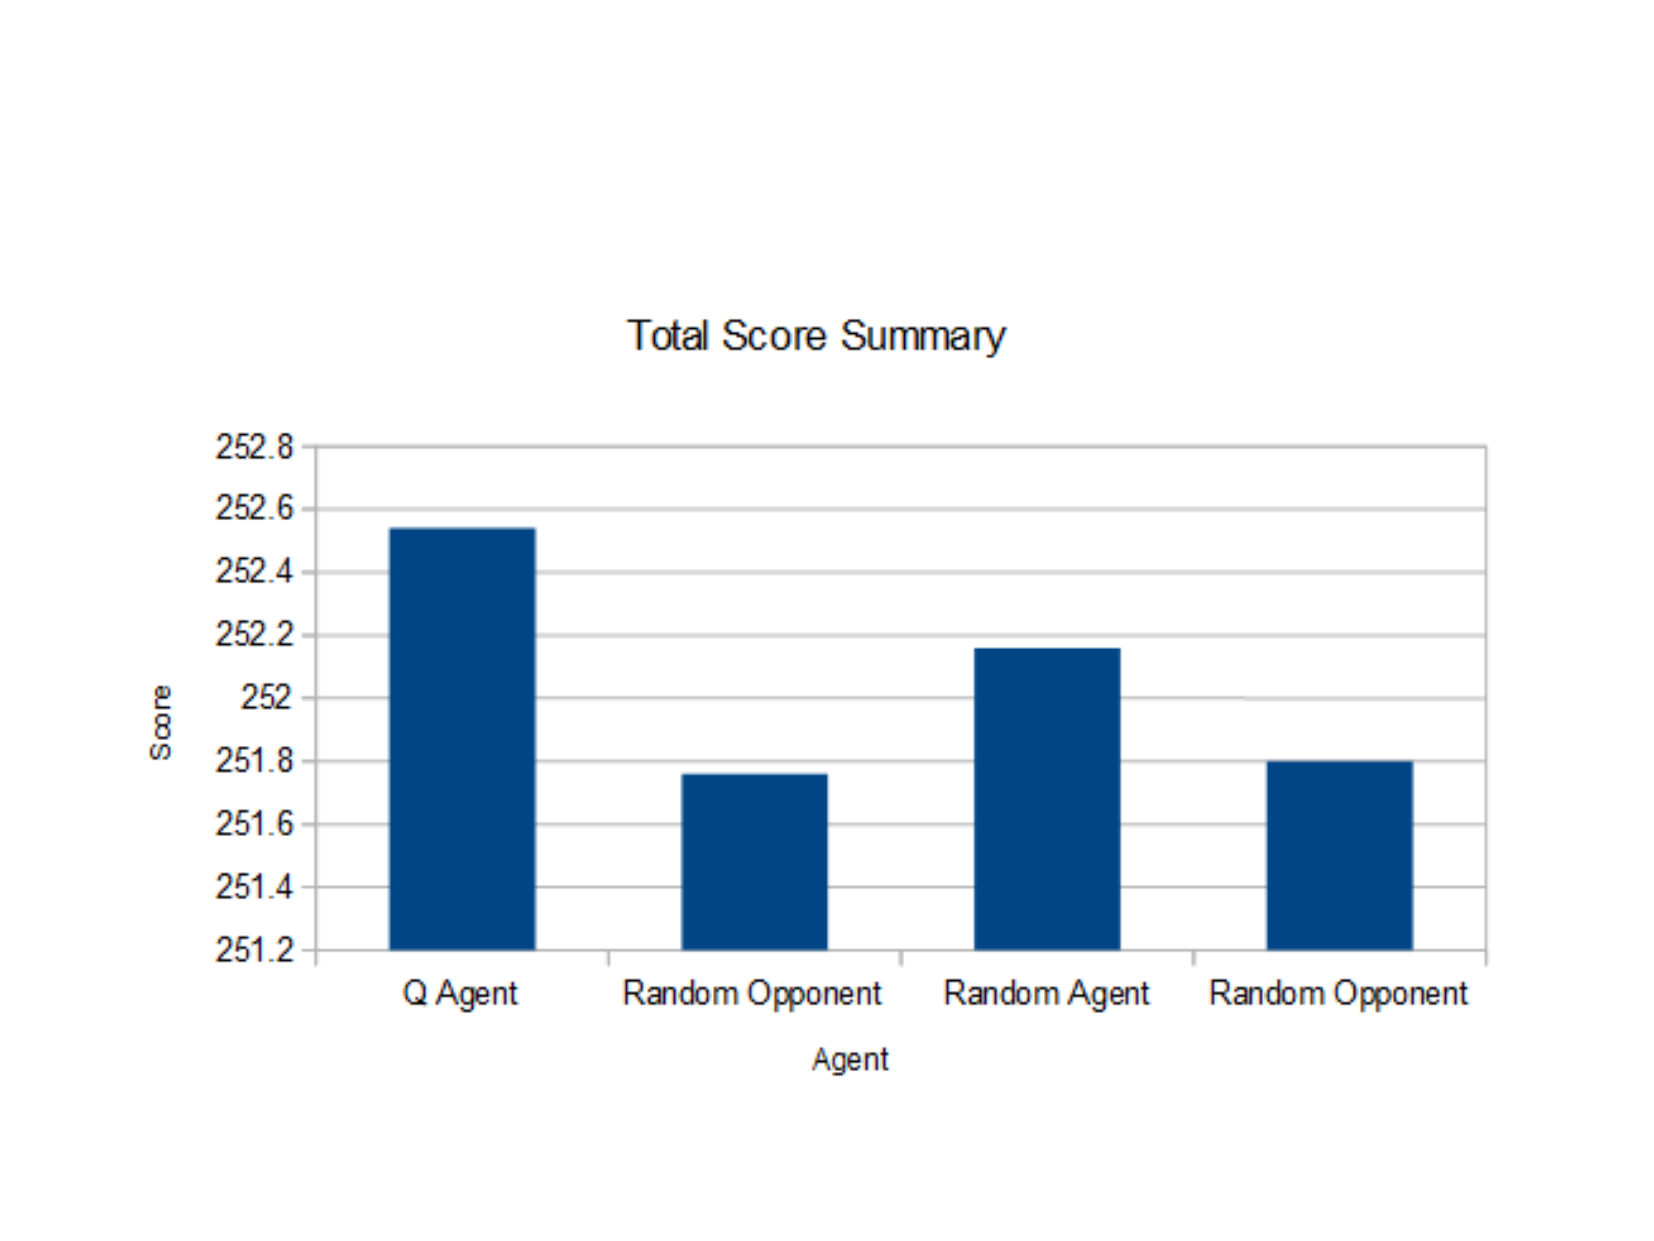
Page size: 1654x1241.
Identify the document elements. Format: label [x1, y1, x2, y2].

picture [118, 290, 1536, 1109]
